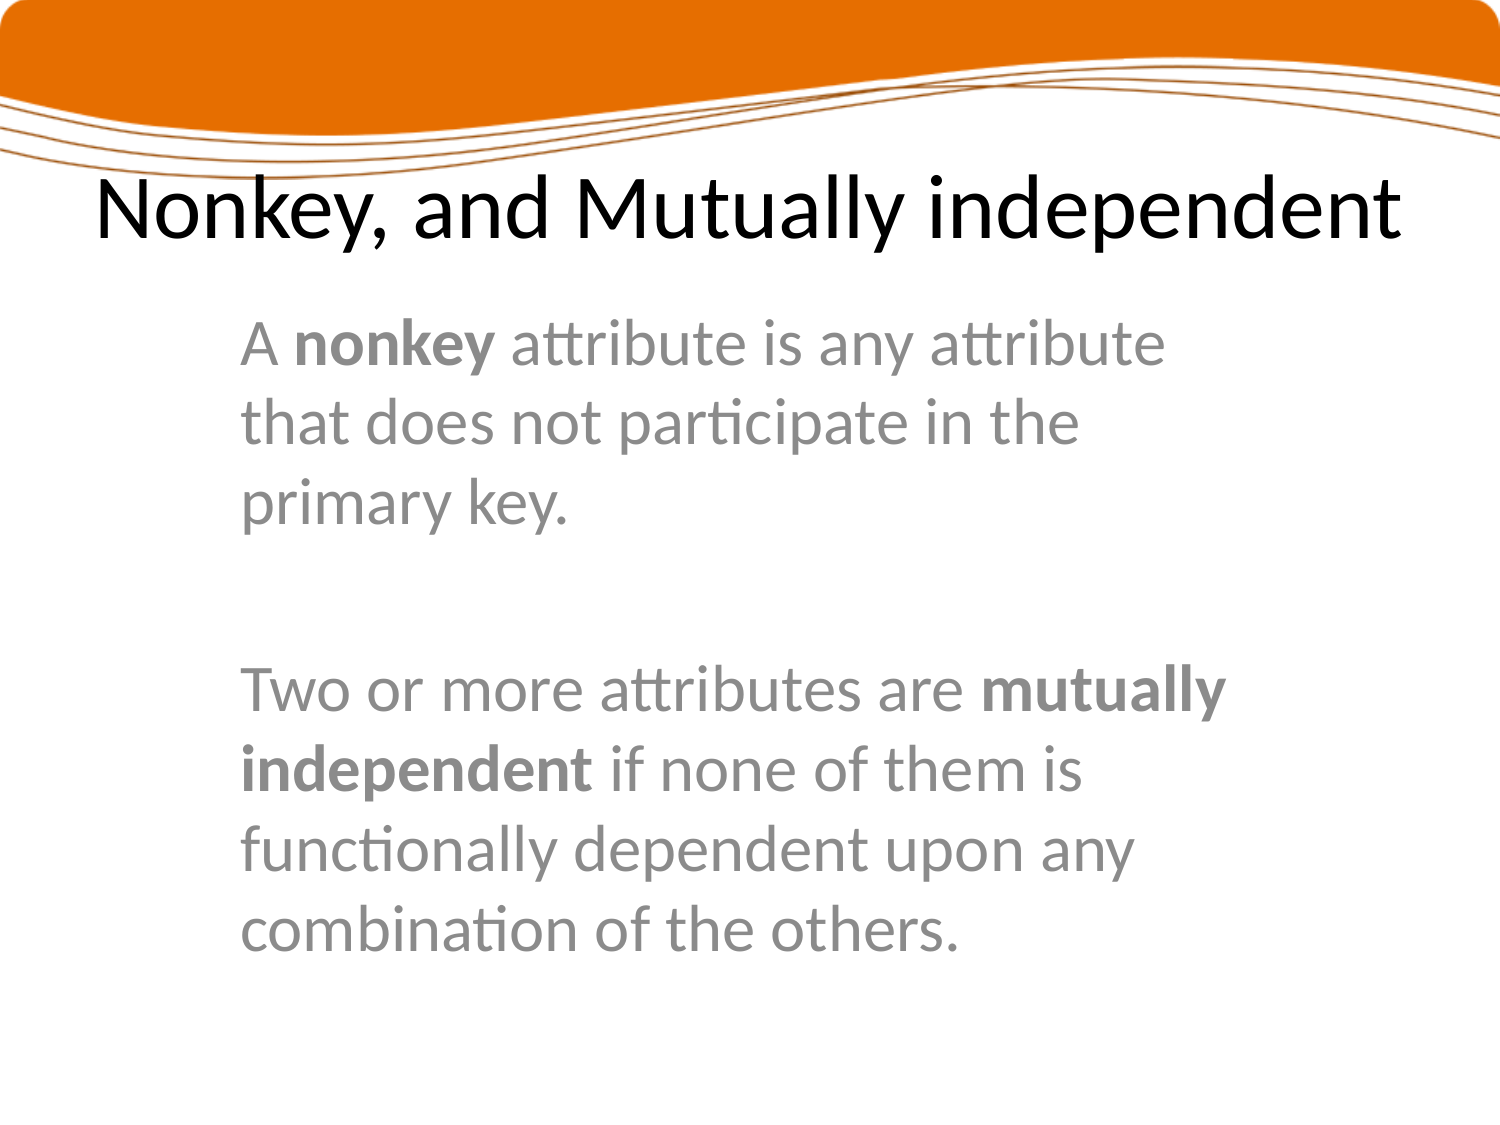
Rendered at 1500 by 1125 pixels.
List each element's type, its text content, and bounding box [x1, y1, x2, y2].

picture [0, 0, 1500, 180]
title Nonkey, and Mutually independent [75, 125, 1425, 279]
subtitle A nonkey attribute is any attribute that does not participate in the primary key. Two or more attributes are mutually independent if none of them is functionally dependent upon any combination of the others. [225, 290, 1275, 988]
